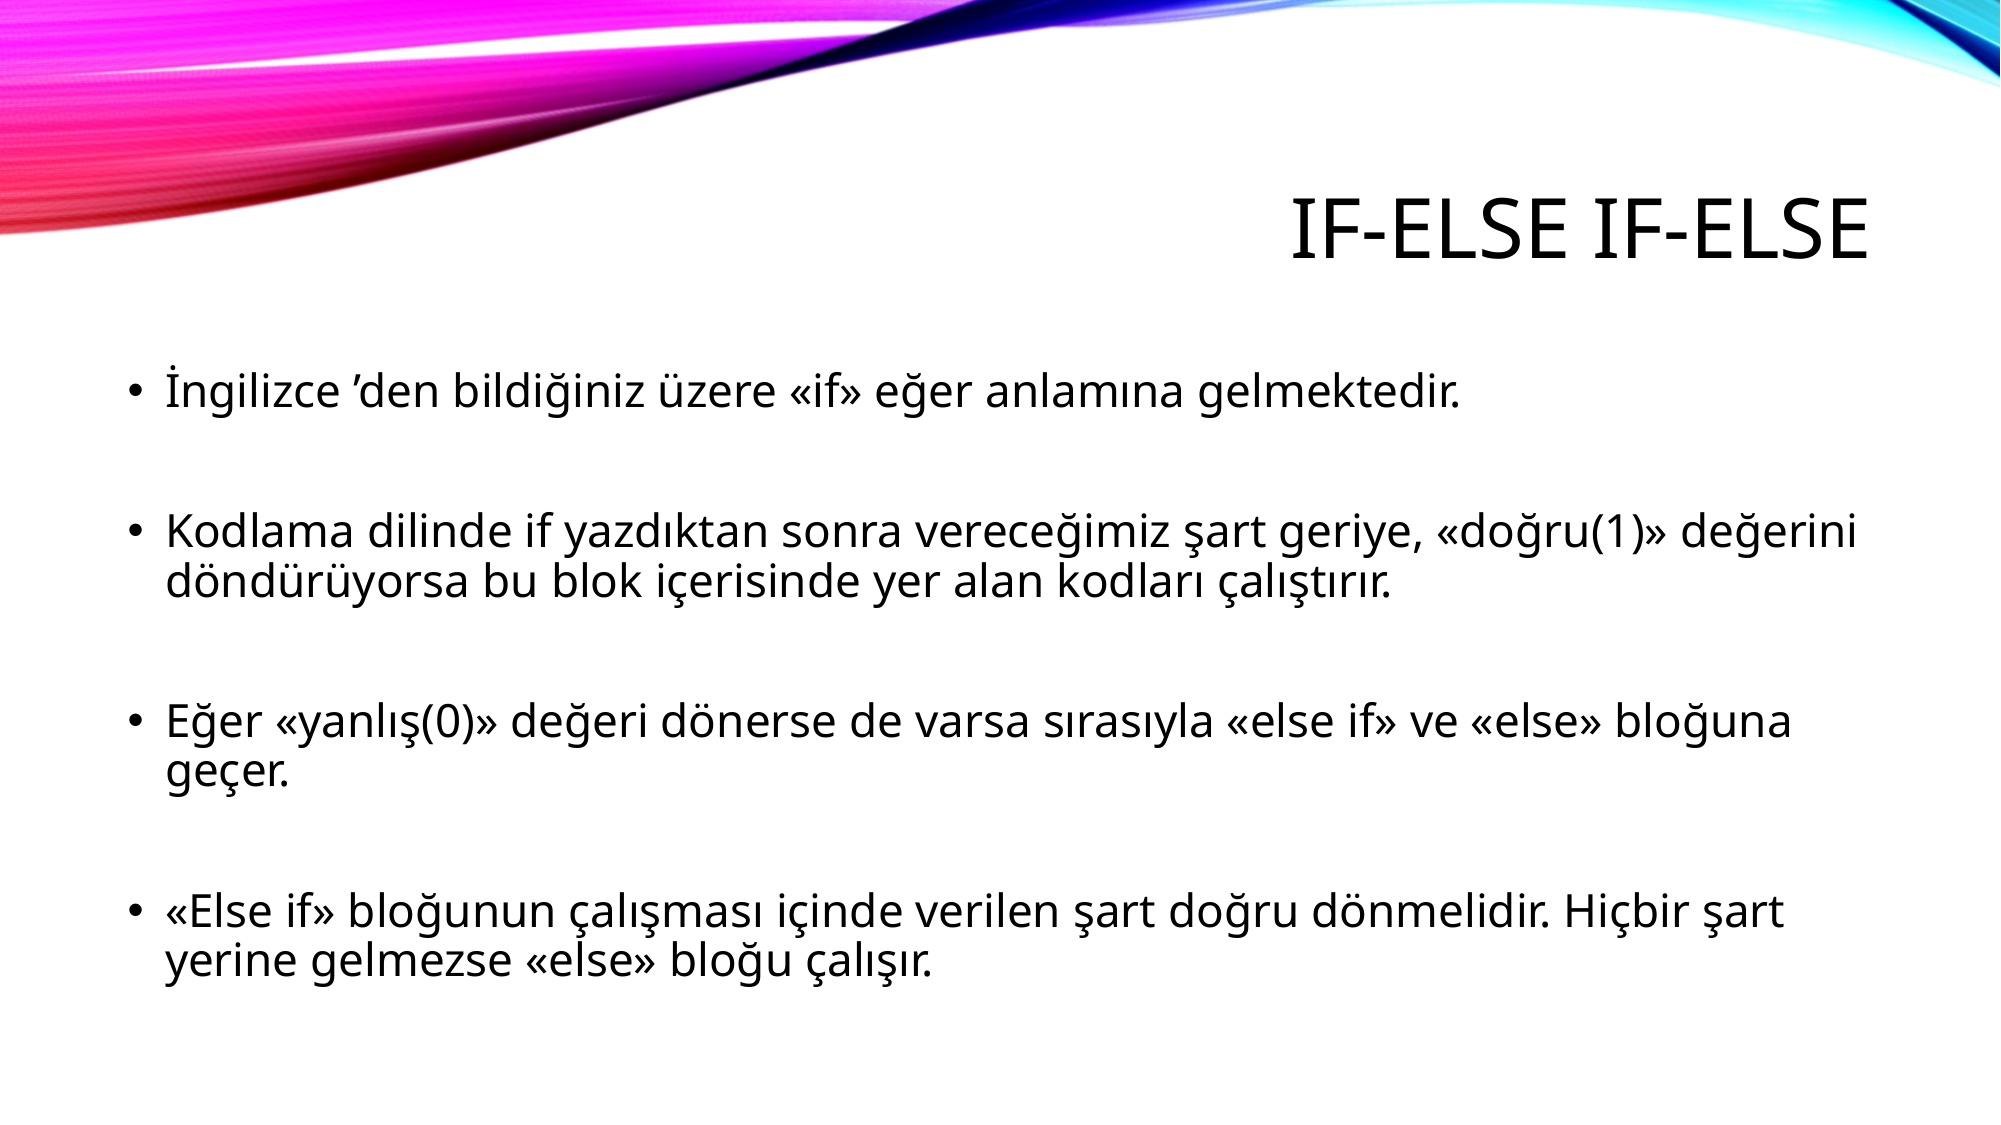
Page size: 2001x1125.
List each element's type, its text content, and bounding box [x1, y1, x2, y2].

title If-else ıf-else [474, 125, 1888, 338]
list İngilizce ’den bildiğiniz üzere «if» eğer anlamına gelmektedir. Kodlama dilinde if yazdıktan sonra vereceğimiz şart geriye, «doğru(1)» değerini döndürüyorsa bu blok içerisinde yer alan kodları çalıştırır. Eğer «yanlış(0)» değeri dönerse de varsa sırasıyla «else if» ve «else» bloğuna geçer. «Else if» bloğunun çalışması içinde verilen şart doğru dönmelidir. Hiçbir şart yerine gelmezse «else» bloğu çalışır. [112, 360, 1888, 1021]
picture [0, 0, 2000, 237]
